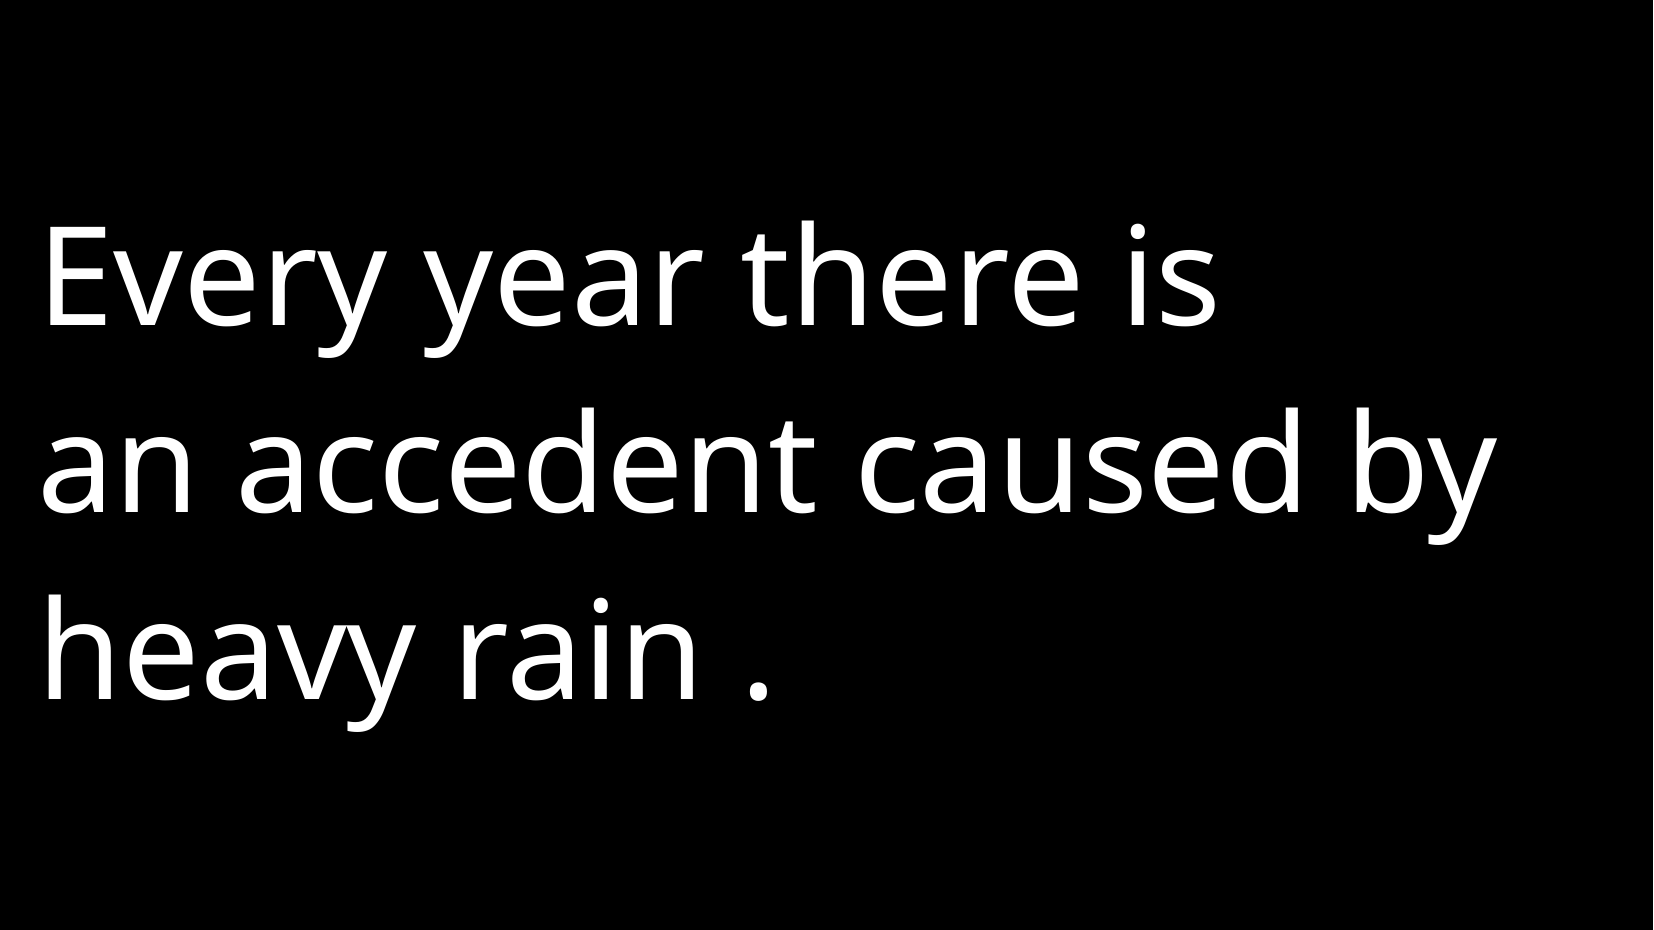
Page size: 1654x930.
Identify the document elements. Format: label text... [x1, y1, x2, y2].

title Every year there is an accedent caused by heavy rain . [37, 19, 1612, 900]
